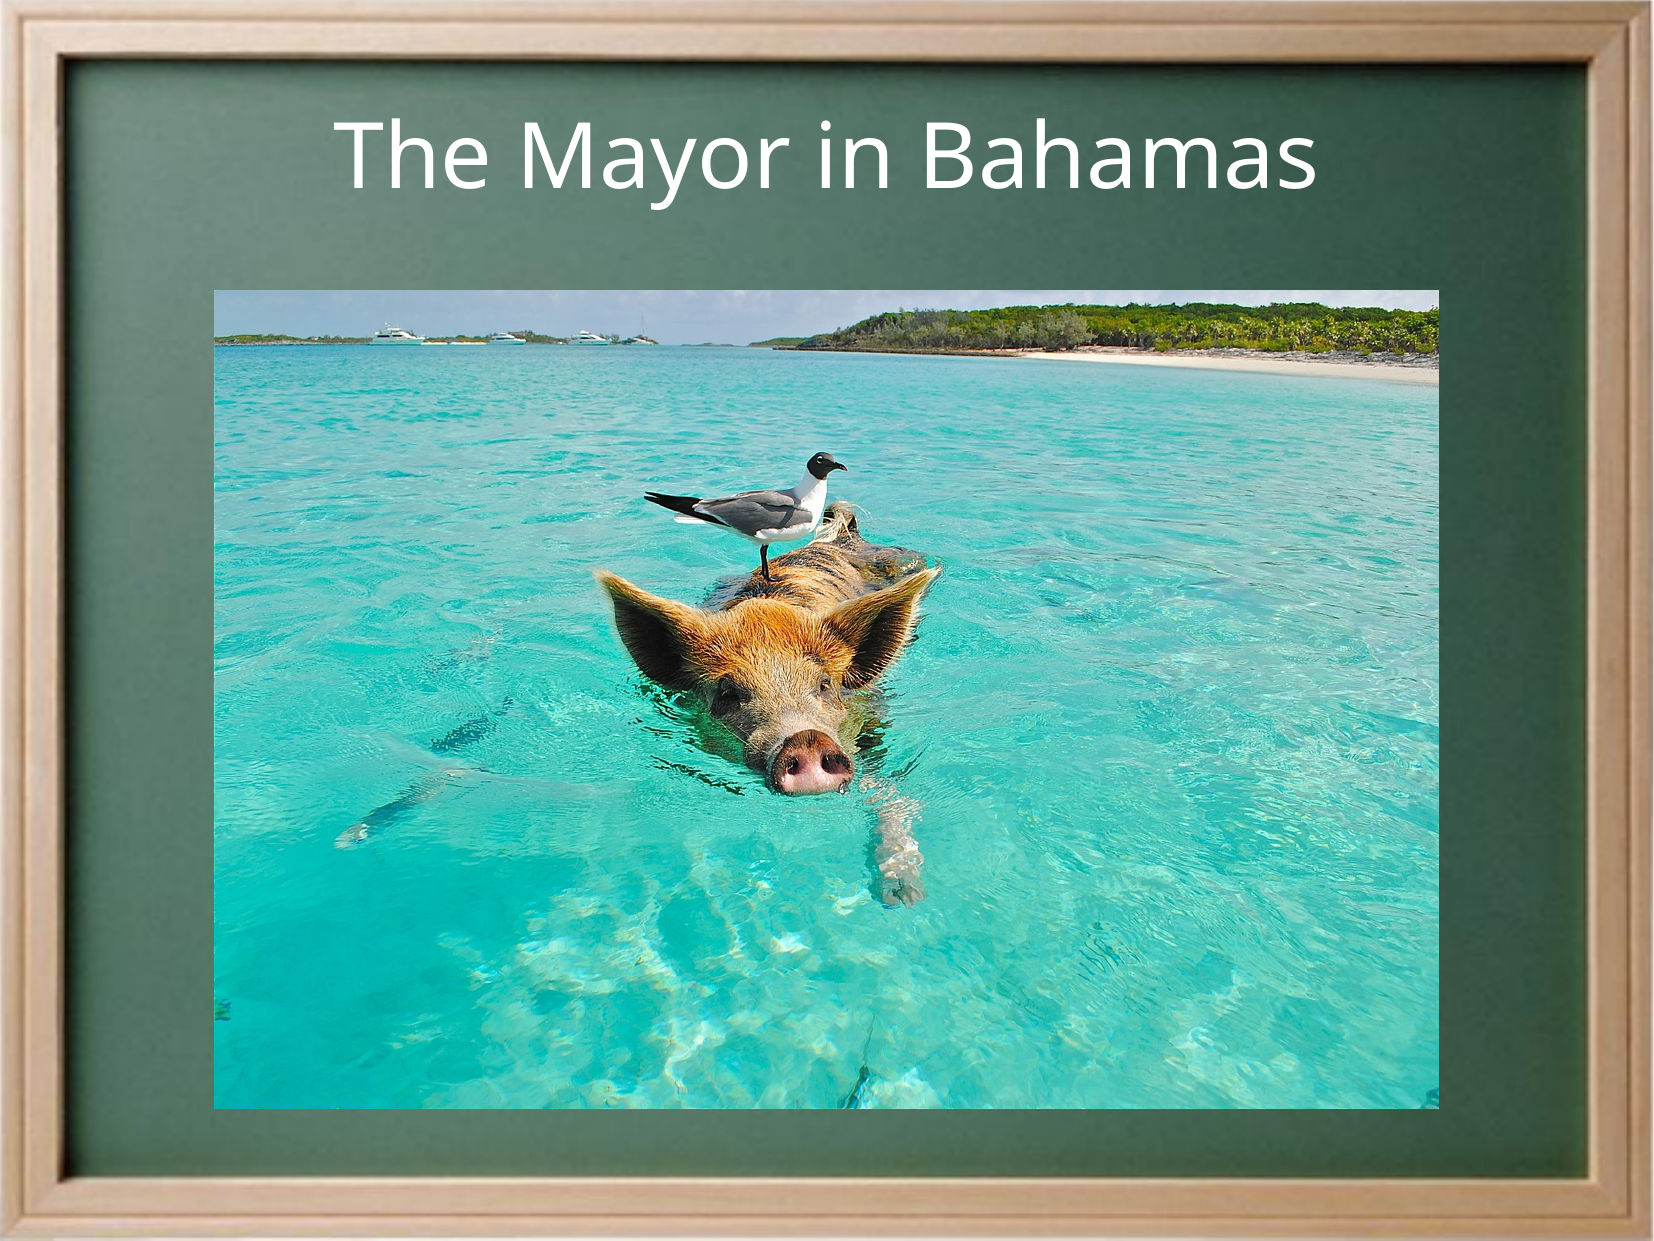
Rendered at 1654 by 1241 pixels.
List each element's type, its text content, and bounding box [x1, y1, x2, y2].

title The Mayor in Bahamas [82, 49, 1571, 257]
picture [0, 0, 1654, 1241]
